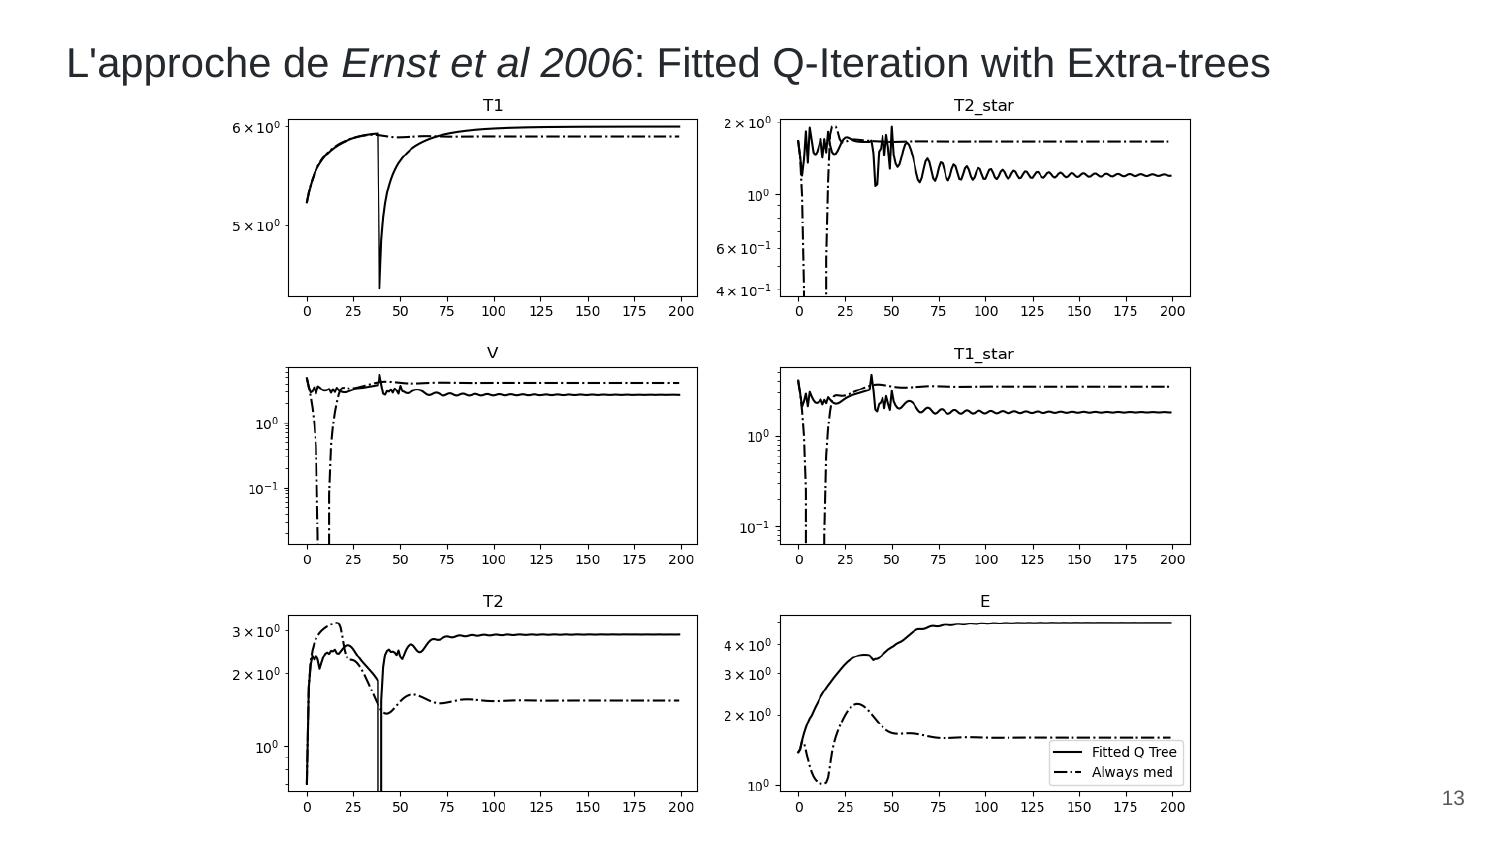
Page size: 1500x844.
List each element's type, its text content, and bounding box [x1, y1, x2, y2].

slide_number <number> [1389, 764, 1480, 830]
picture [221, 89, 1198, 824]
title L'approche de Ernst et al 2006: Fitted Q-Iteration with Extra-trees [51, 20, 1449, 115]
